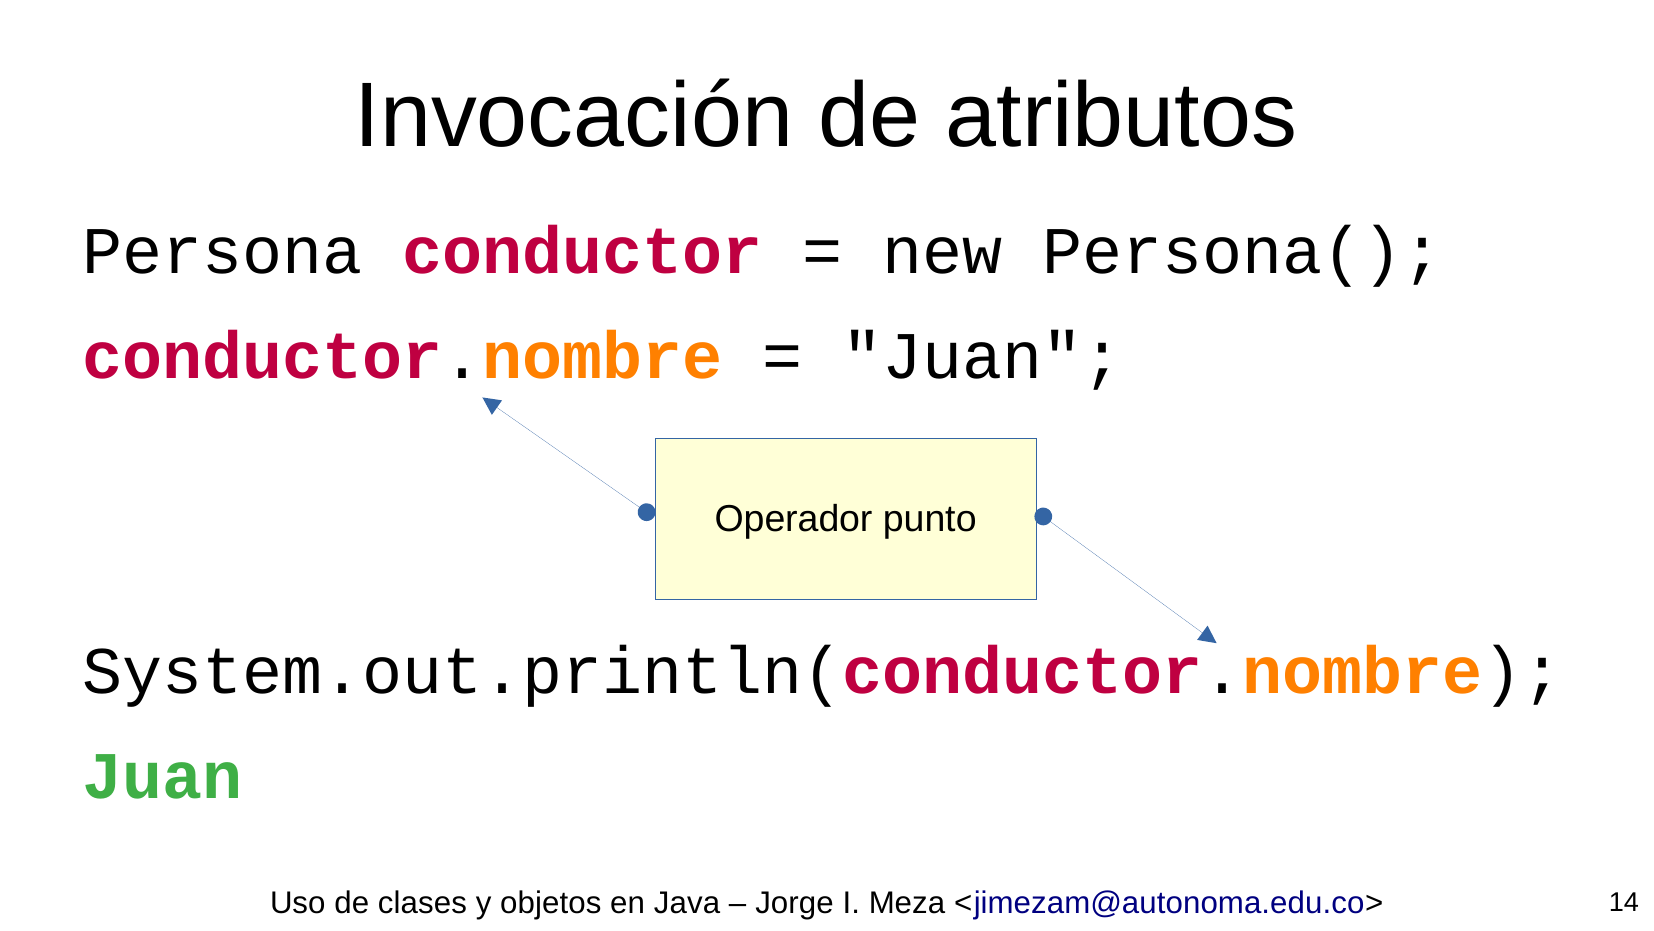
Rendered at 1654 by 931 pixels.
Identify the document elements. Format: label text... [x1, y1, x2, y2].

list Persona conductor = new Persona(); conductor.nombre = "Juan"; System.out.println(conductor.nombre); Juan [82, 217, 1571, 879]
text_box Operador punto [655, 438, 1037, 600]
title Invocación de atributos [82, 37, 1571, 193]
